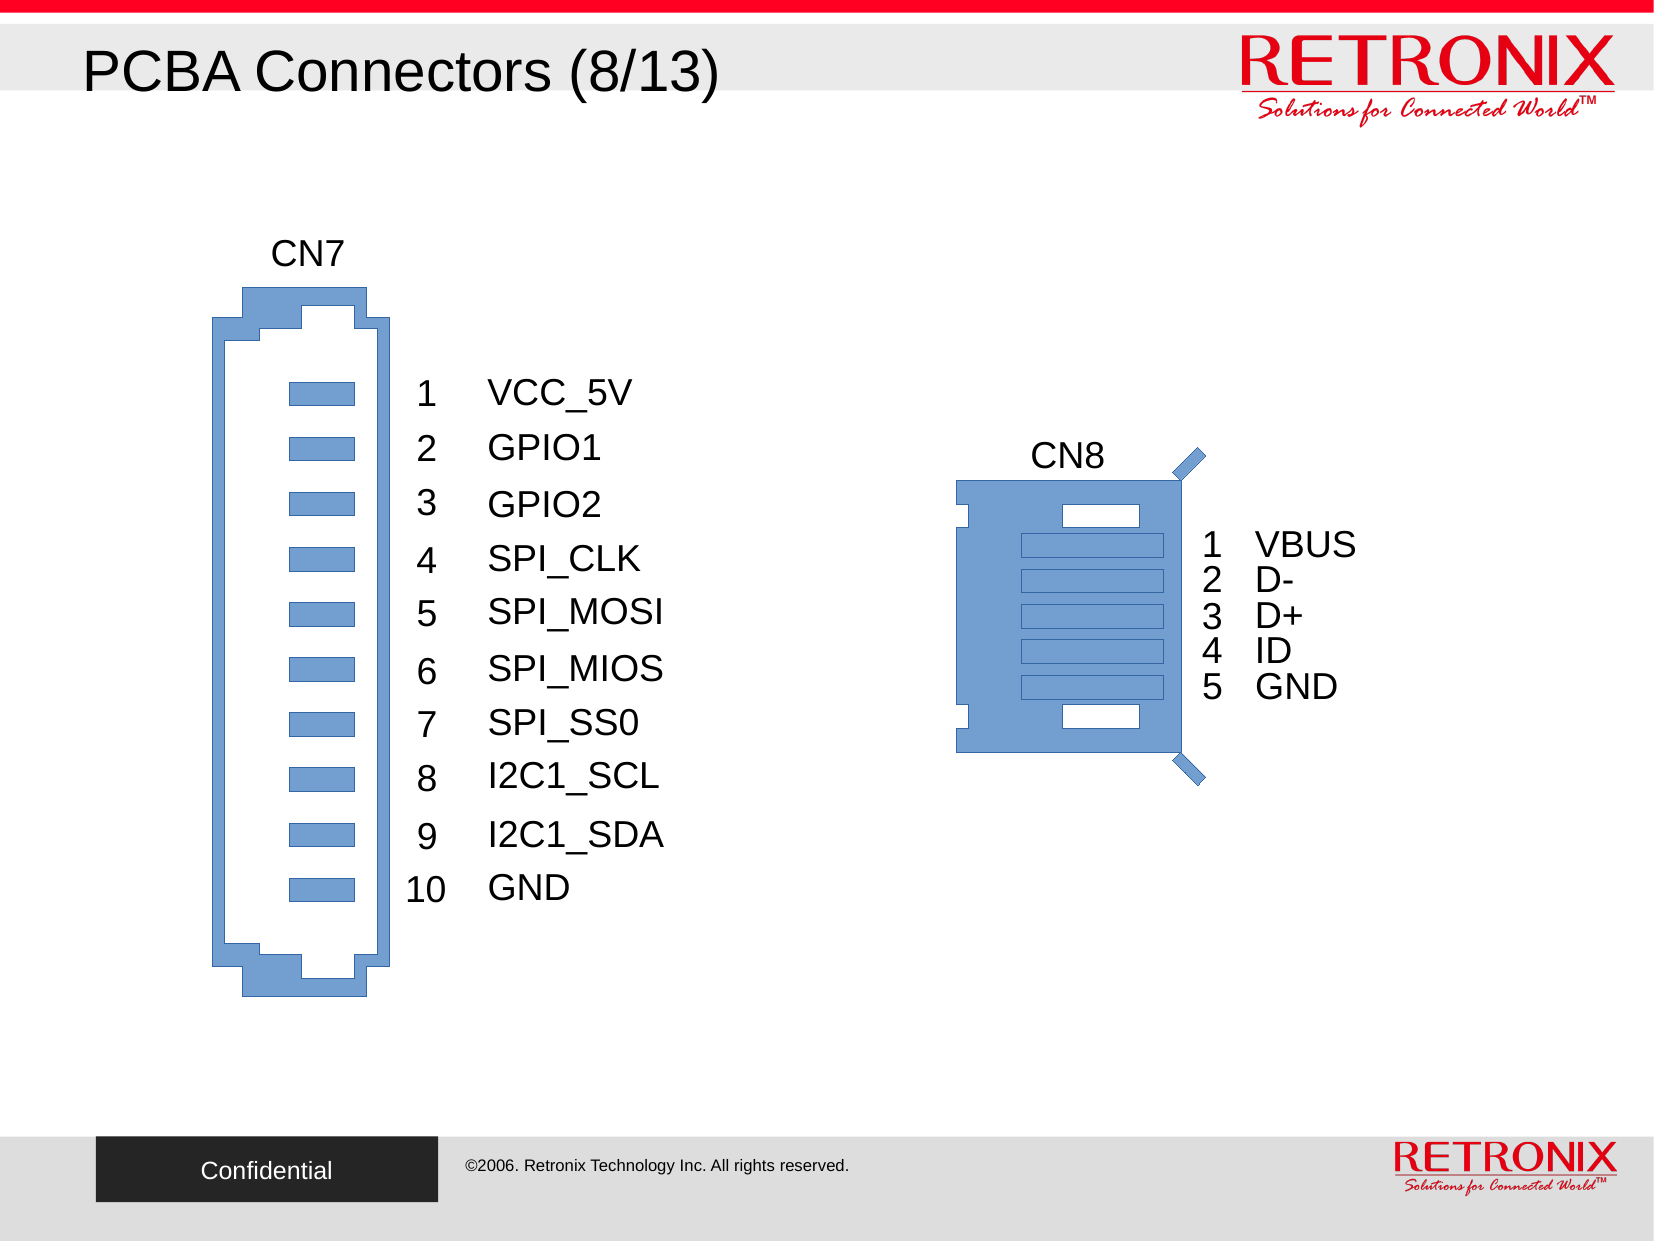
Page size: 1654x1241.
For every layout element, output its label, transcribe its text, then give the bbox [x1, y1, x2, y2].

text_box 3 [1187, 588, 1238, 622]
text_box VBUS [1240, 515, 1372, 573]
text_box 5 [401, 585, 453, 642]
text_box 2 [1187, 551, 1238, 588]
text_box 8 [401, 750, 453, 808]
text_box ID [1240, 622, 1308, 657]
text_box 5 [1187, 657, 1238, 715]
text_box SPI_MIOS [472, 640, 680, 698]
text_box SPI_MOSI [472, 582, 680, 640]
text_box 6 [401, 642, 453, 695]
text_box 1 [1187, 515, 1238, 551]
text_box 4 [1187, 622, 1238, 657]
text_box [956, 447, 1206, 786]
text_box GPIO1 [472, 418, 617, 476]
text_box D+ [1240, 586, 1319, 644]
text_box CN8 [1015, 427, 1121, 485]
title PCBA Connectors (8/13) [82, 23, 1205, 119]
text_box 3 [401, 474, 453, 531]
text_box SPI_CLK [472, 529, 657, 582]
text_box 4 [401, 531, 453, 585]
text_box GPIO2 [472, 476, 617, 529]
text_box 1 [401, 365, 452, 419]
text_box 2 [401, 419, 453, 474]
picture [1391, 1139, 1621, 1198]
text_box 7 [401, 695, 453, 750]
text_box CN7 [255, 224, 361, 282]
text_box 9 [402, 808, 453, 861]
text_box GND [1240, 657, 1354, 715]
text_box VCC_5V [472, 364, 648, 422]
text_box D- [1240, 551, 1310, 586]
text_box 10 [390, 861, 462, 919]
text_box SPI_SS0 [472, 693, 655, 746]
text_box GND [472, 859, 586, 916]
text_box I2C1_SDA [472, 805, 680, 863]
picture [1235, 31, 1621, 130]
text_box I2C1_SCL [472, 746, 675, 804]
text_box [212, 287, 390, 997]
